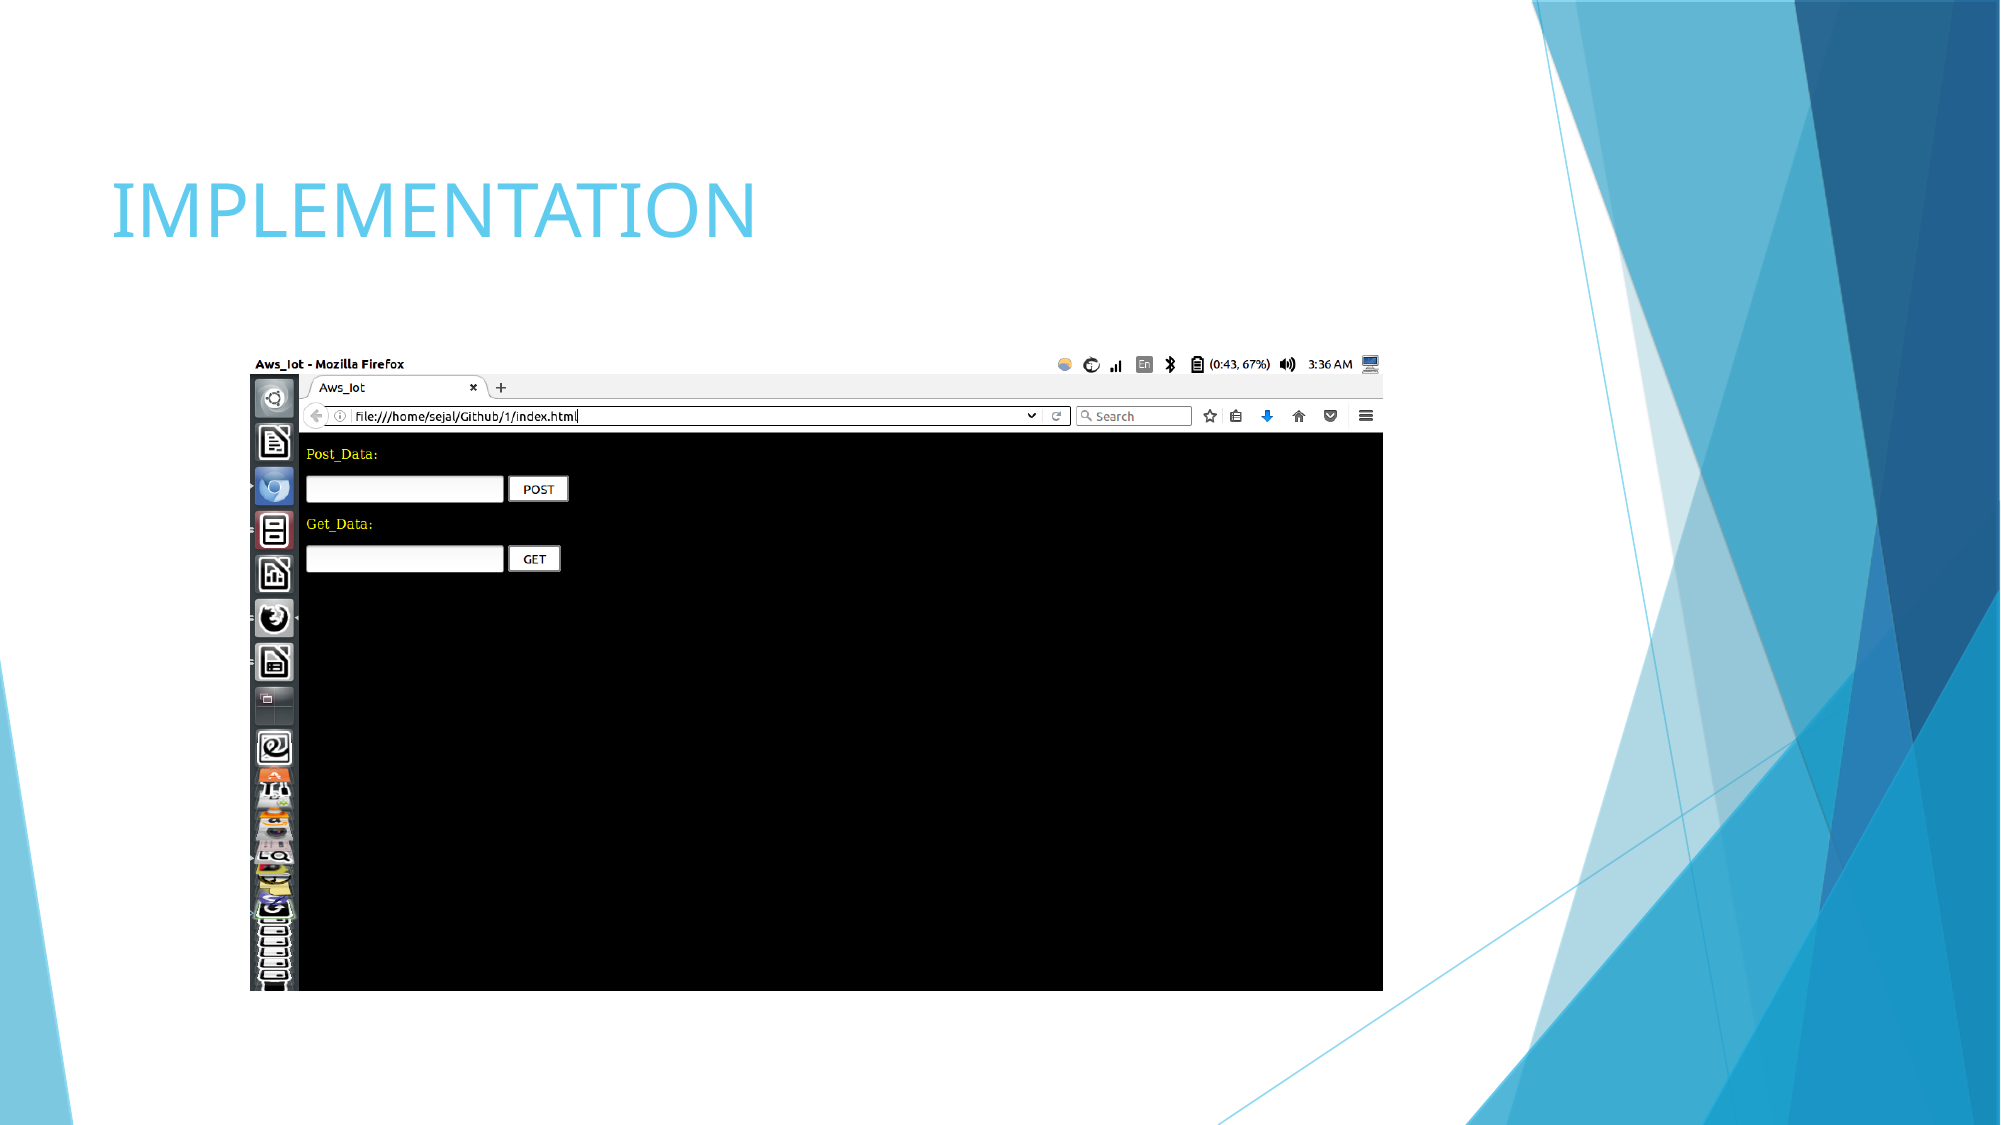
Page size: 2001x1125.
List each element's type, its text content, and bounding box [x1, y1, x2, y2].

title IMPLEMENTATION [111, 99, 1522, 317]
picture [250, 354, 1383, 991]
